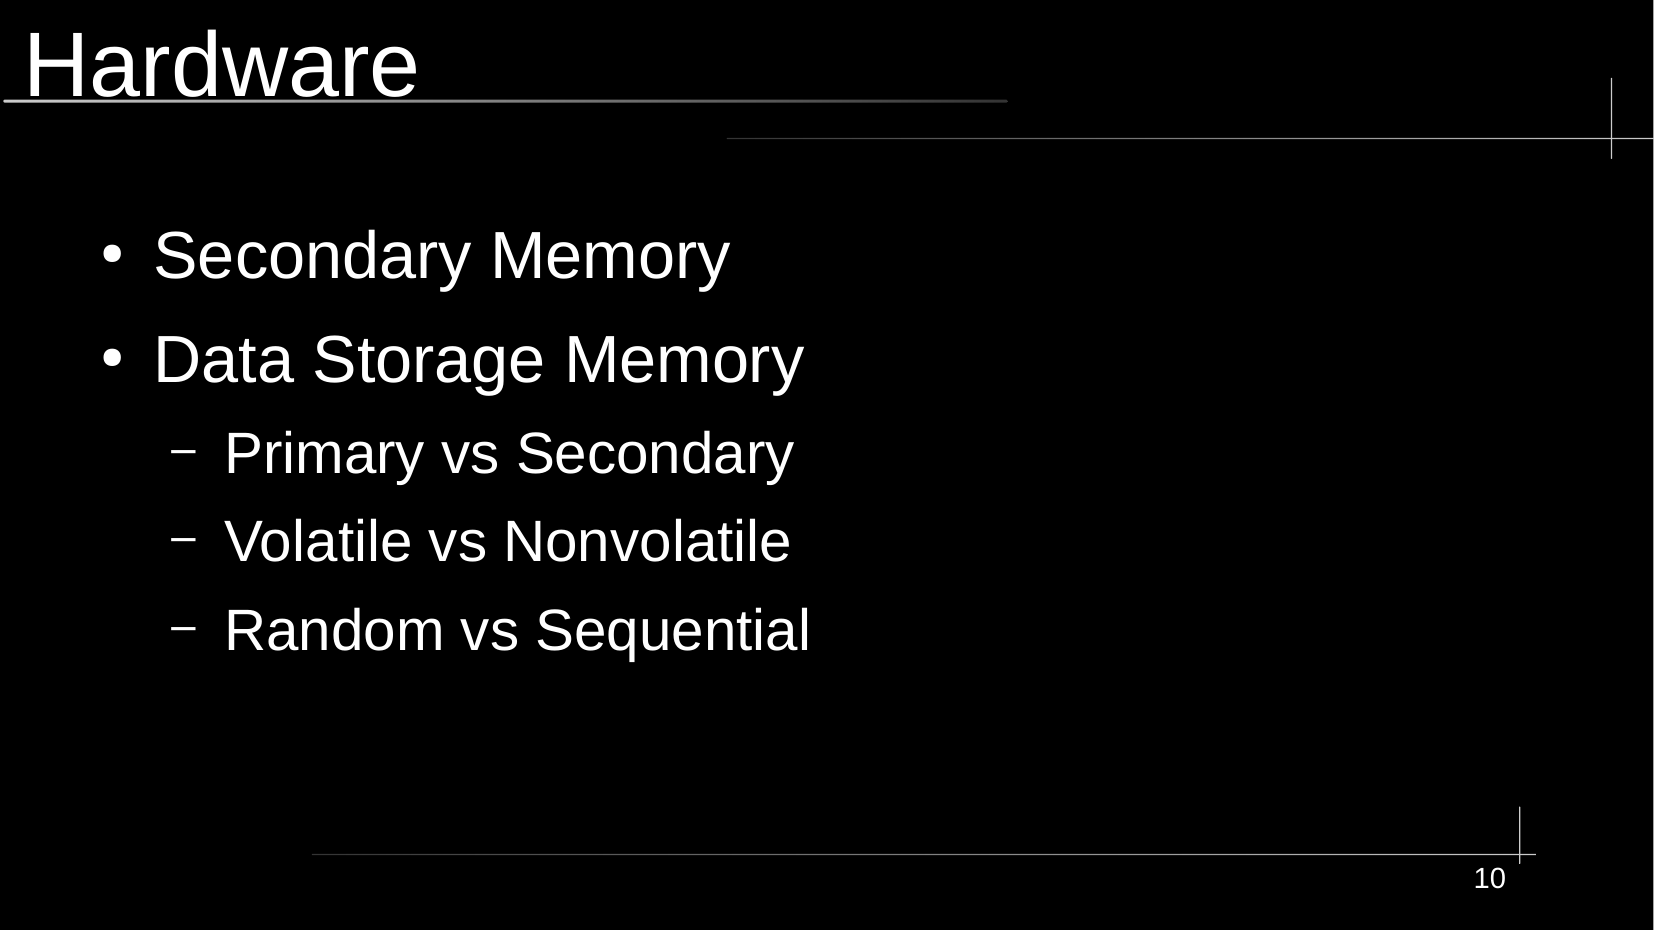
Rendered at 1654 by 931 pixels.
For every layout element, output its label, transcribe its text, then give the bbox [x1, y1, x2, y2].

list Secondary Memory Data Storage Memory Primary vs Secondary Volatile vs Nonvolatile Random vs Sequential [82, 217, 1571, 851]
title Hardware [23, 11, 1589, 119]
